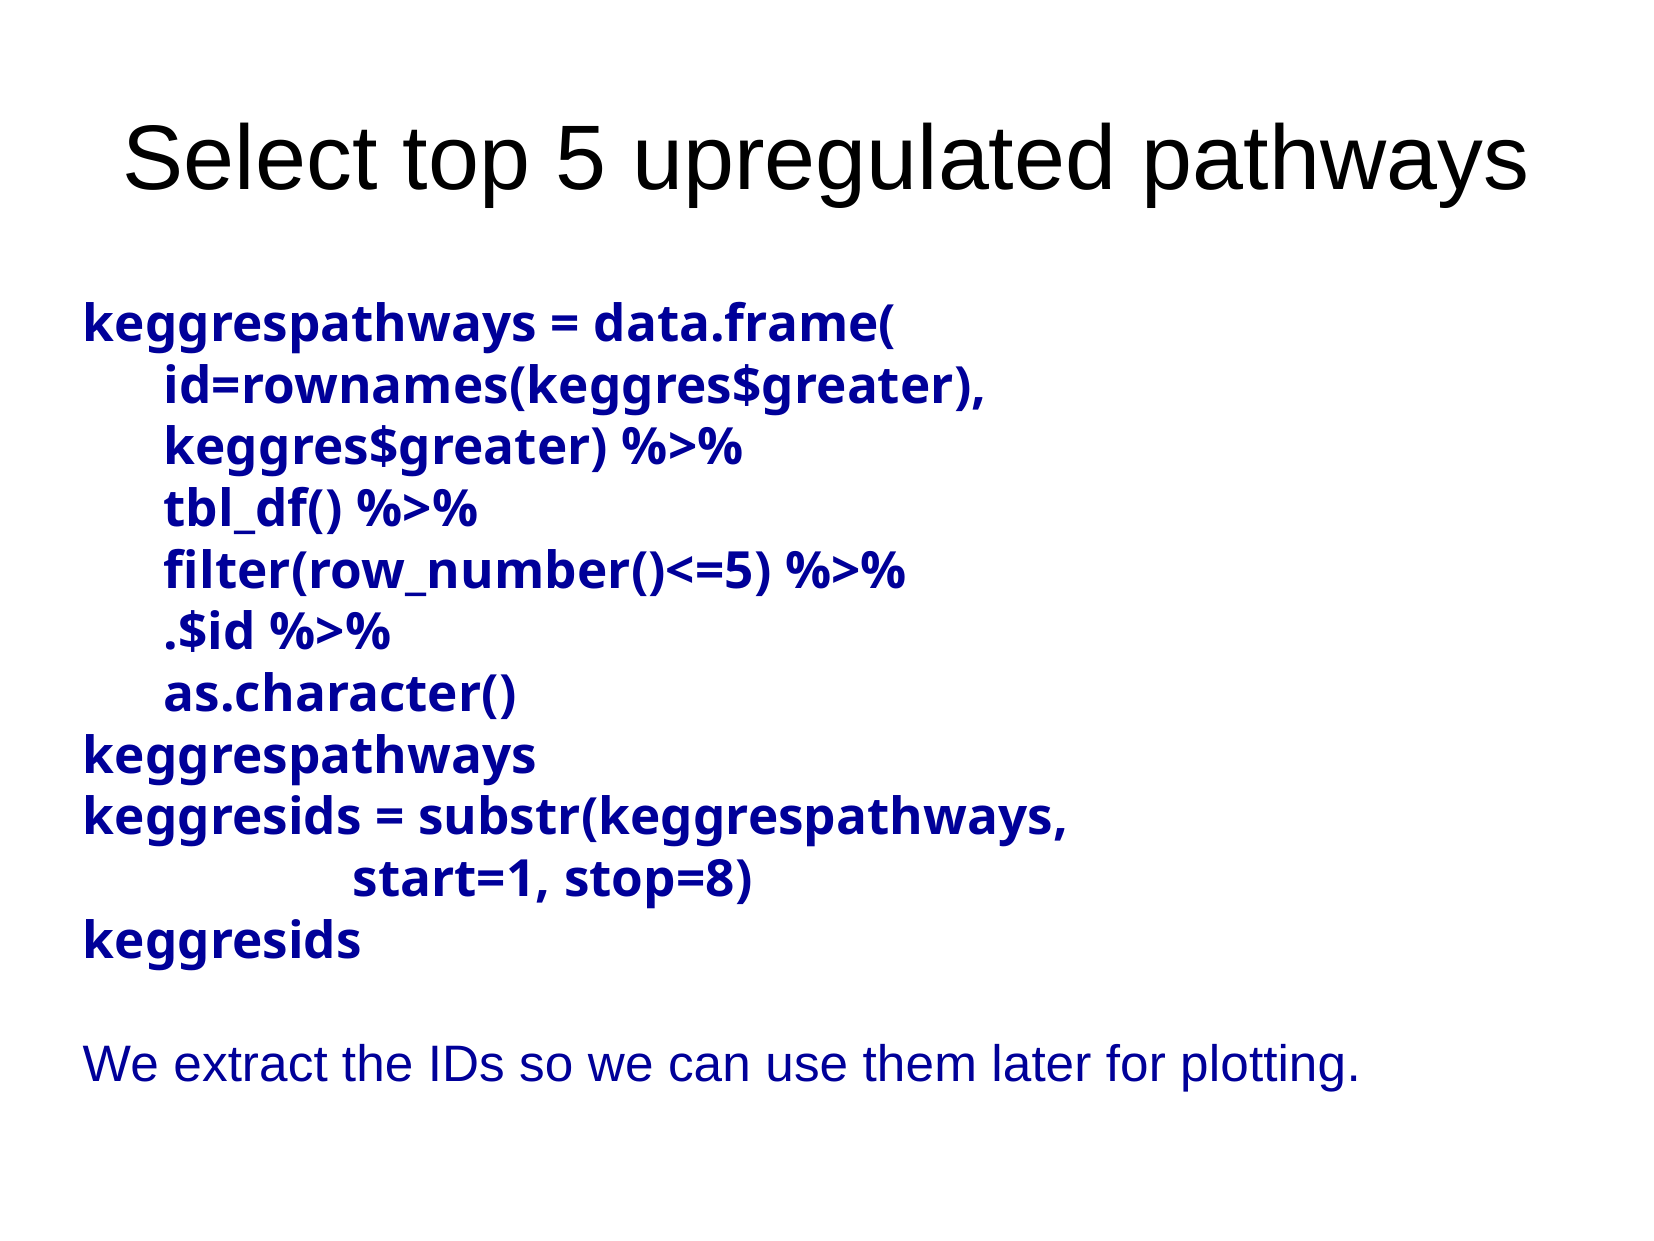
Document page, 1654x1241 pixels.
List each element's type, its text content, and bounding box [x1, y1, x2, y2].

text_box Select top 5 upregulated pathways [82, 49, 1571, 257]
text_box keggrespathways = data.frame( id=rownames(keggres$greater), keggres$greater) %>% tbl_df() %>% filter(row_number()<=5) %>% .$id %>% as.character() keggrespathways keggresids = substr(keggrespathways, start=1, stop=8) keggresids We extract the IDs so we can use them later for plotting. [82, 290, 1571, 1099]
